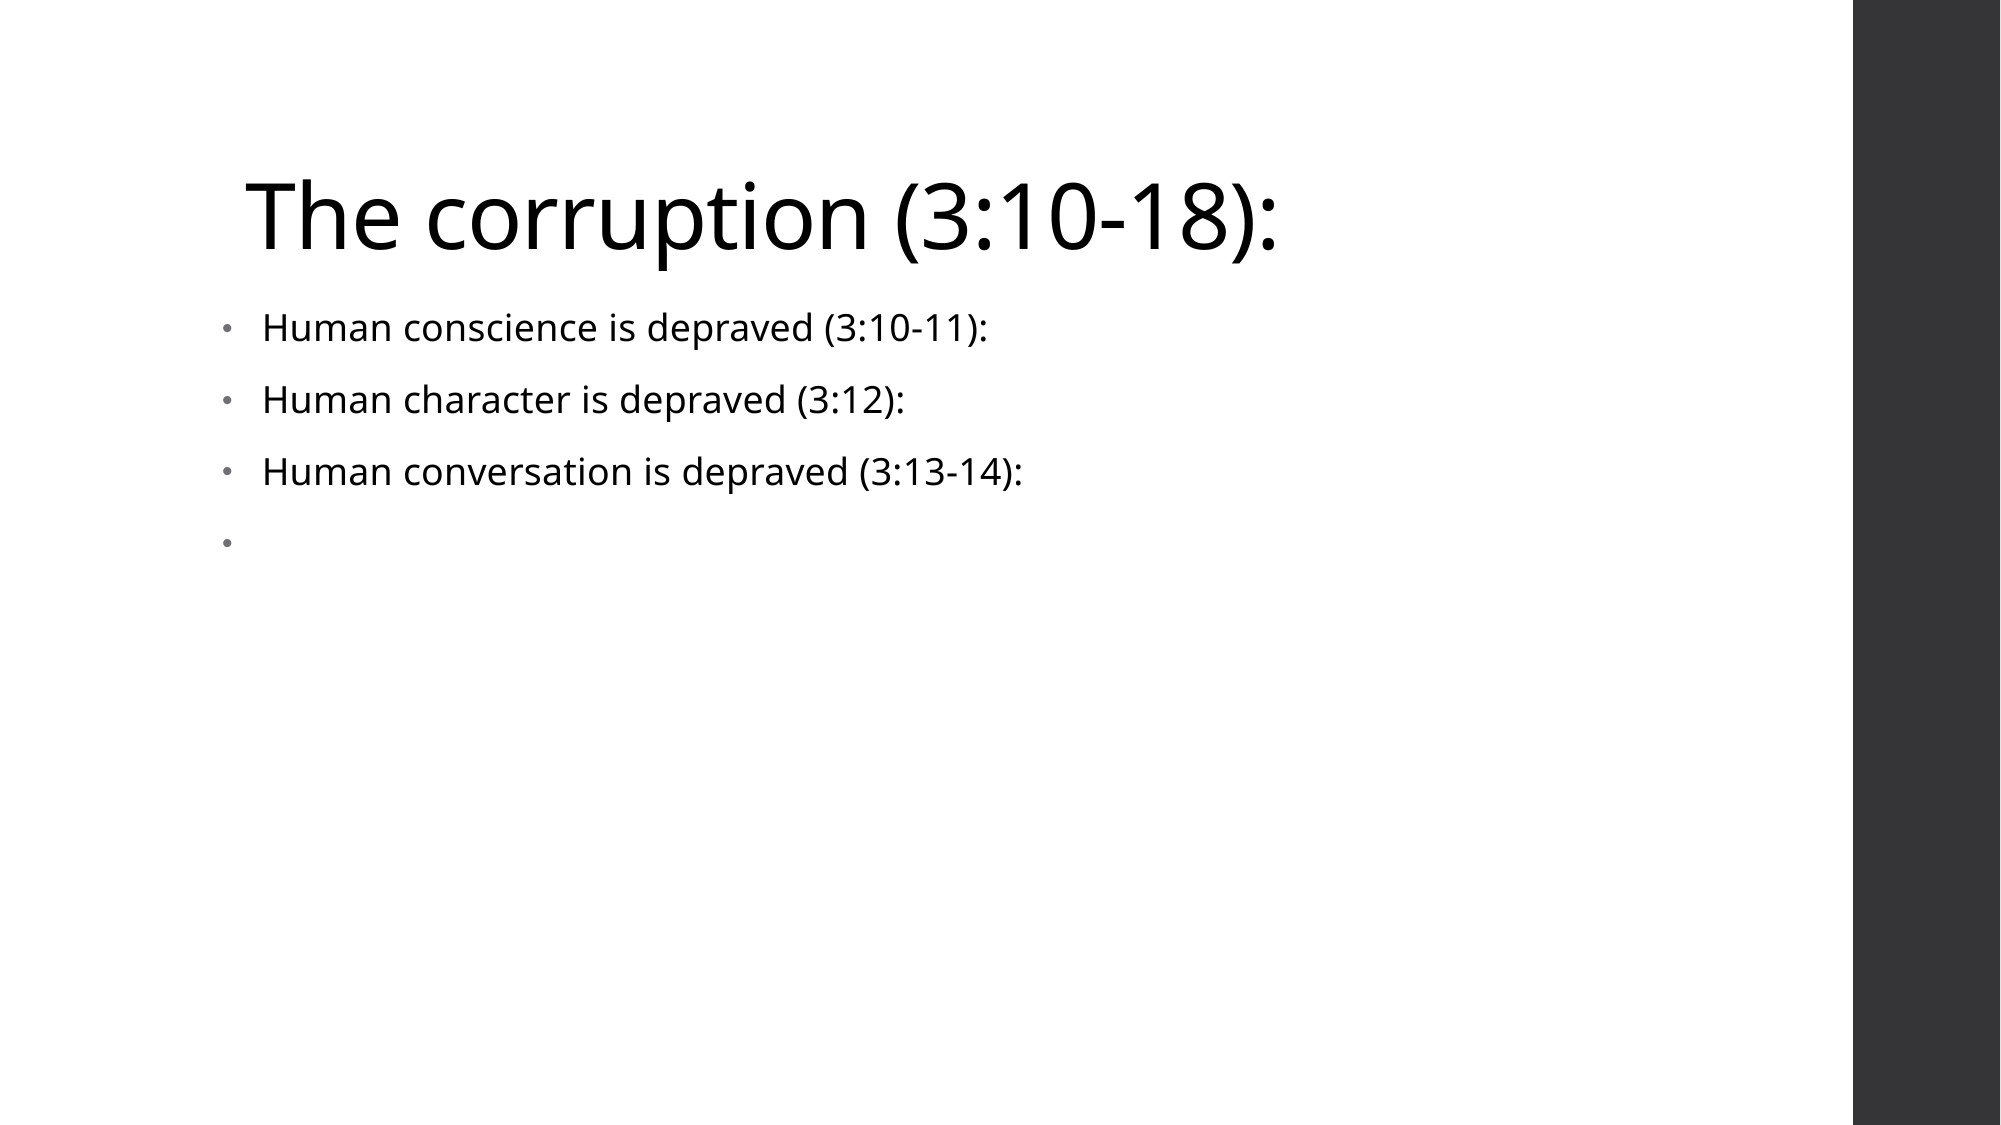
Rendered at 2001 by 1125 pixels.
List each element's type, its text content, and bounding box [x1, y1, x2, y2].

list Human conscience is depraved (3:10-11): Human character is depraved (3:12): Human conversation is depraved (3:13-14): [206, 299, 1617, 1014]
title The corruption (3:10-18): [206, 60, 1797, 278]
